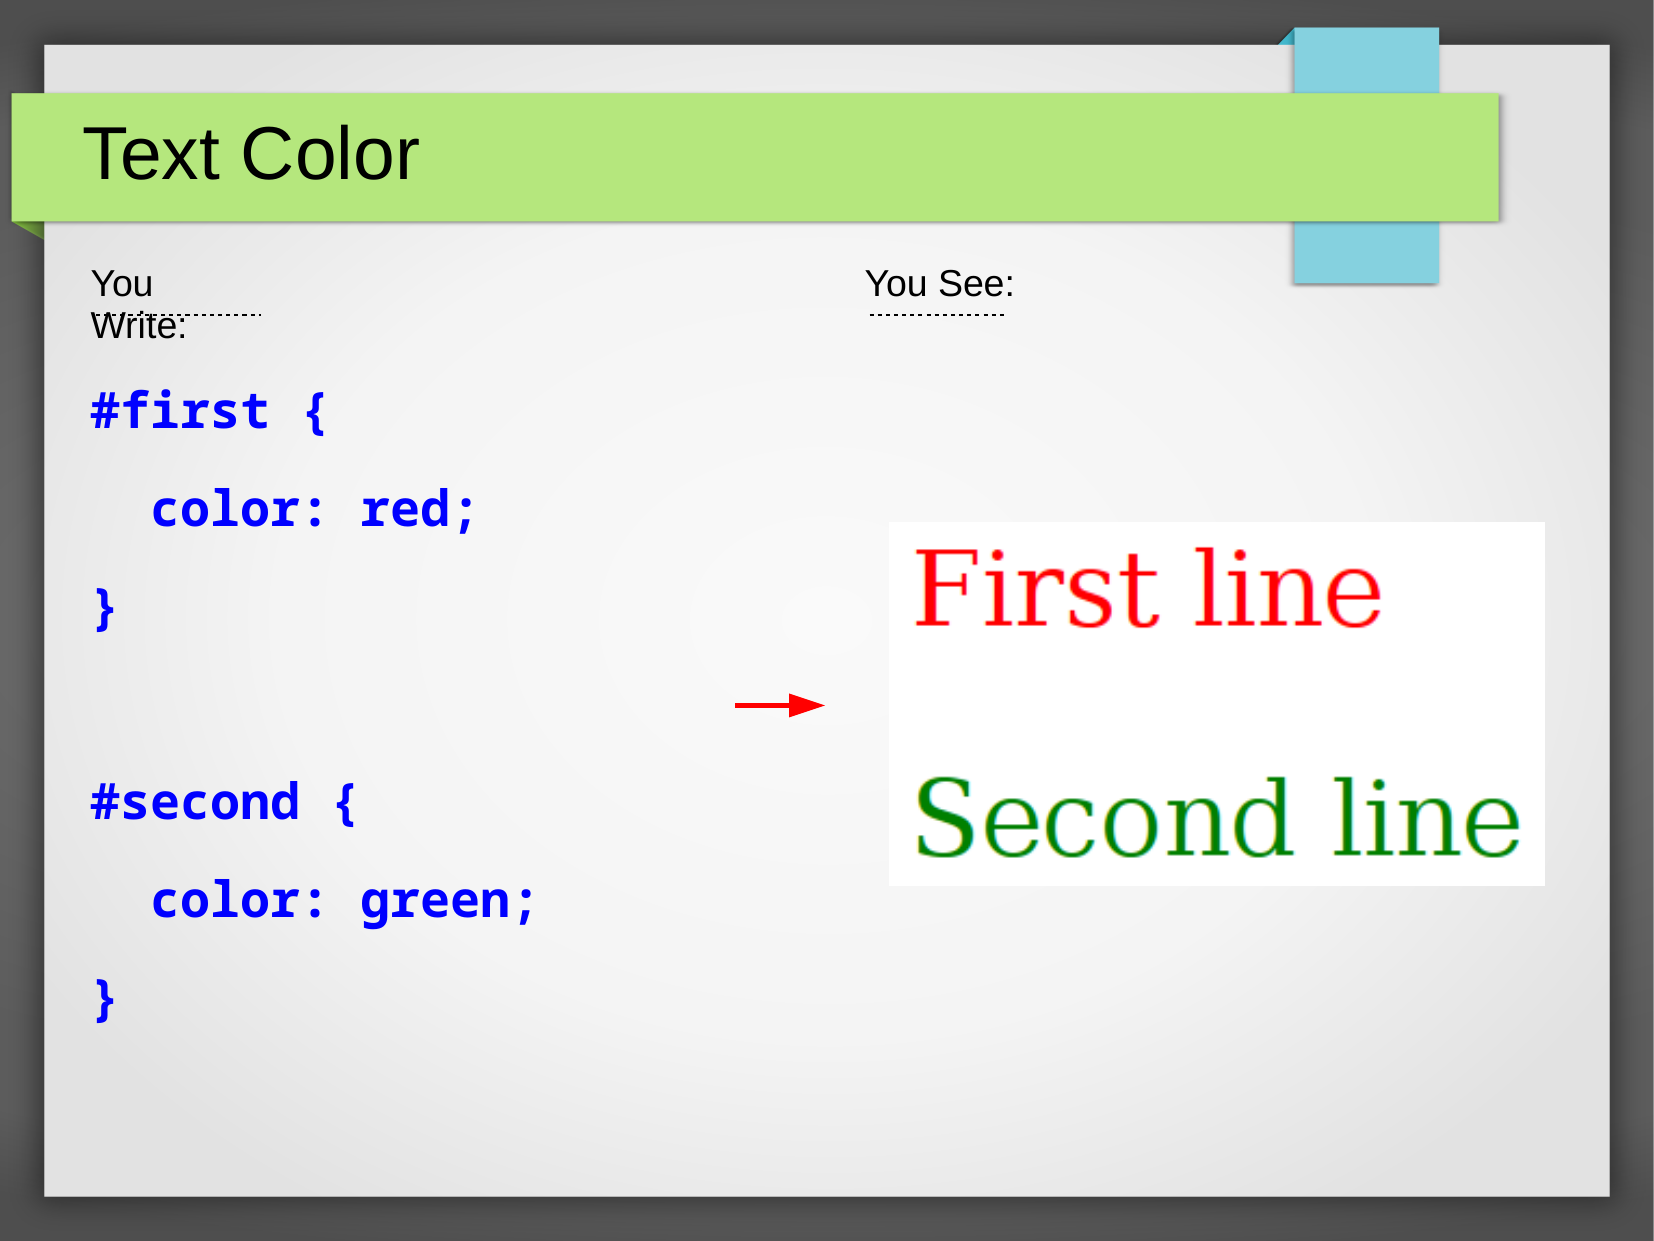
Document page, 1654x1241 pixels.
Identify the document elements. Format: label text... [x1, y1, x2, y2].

title Text Color [82, 94, 1264, 213]
list #first { color: red; } #second { color: green; } [90, 375, 946, 1156]
text_box You Write: [75, 255, 277, 313]
picture [0, 0, 1654, 1241]
text_box You See: [849, 255, 1030, 313]
